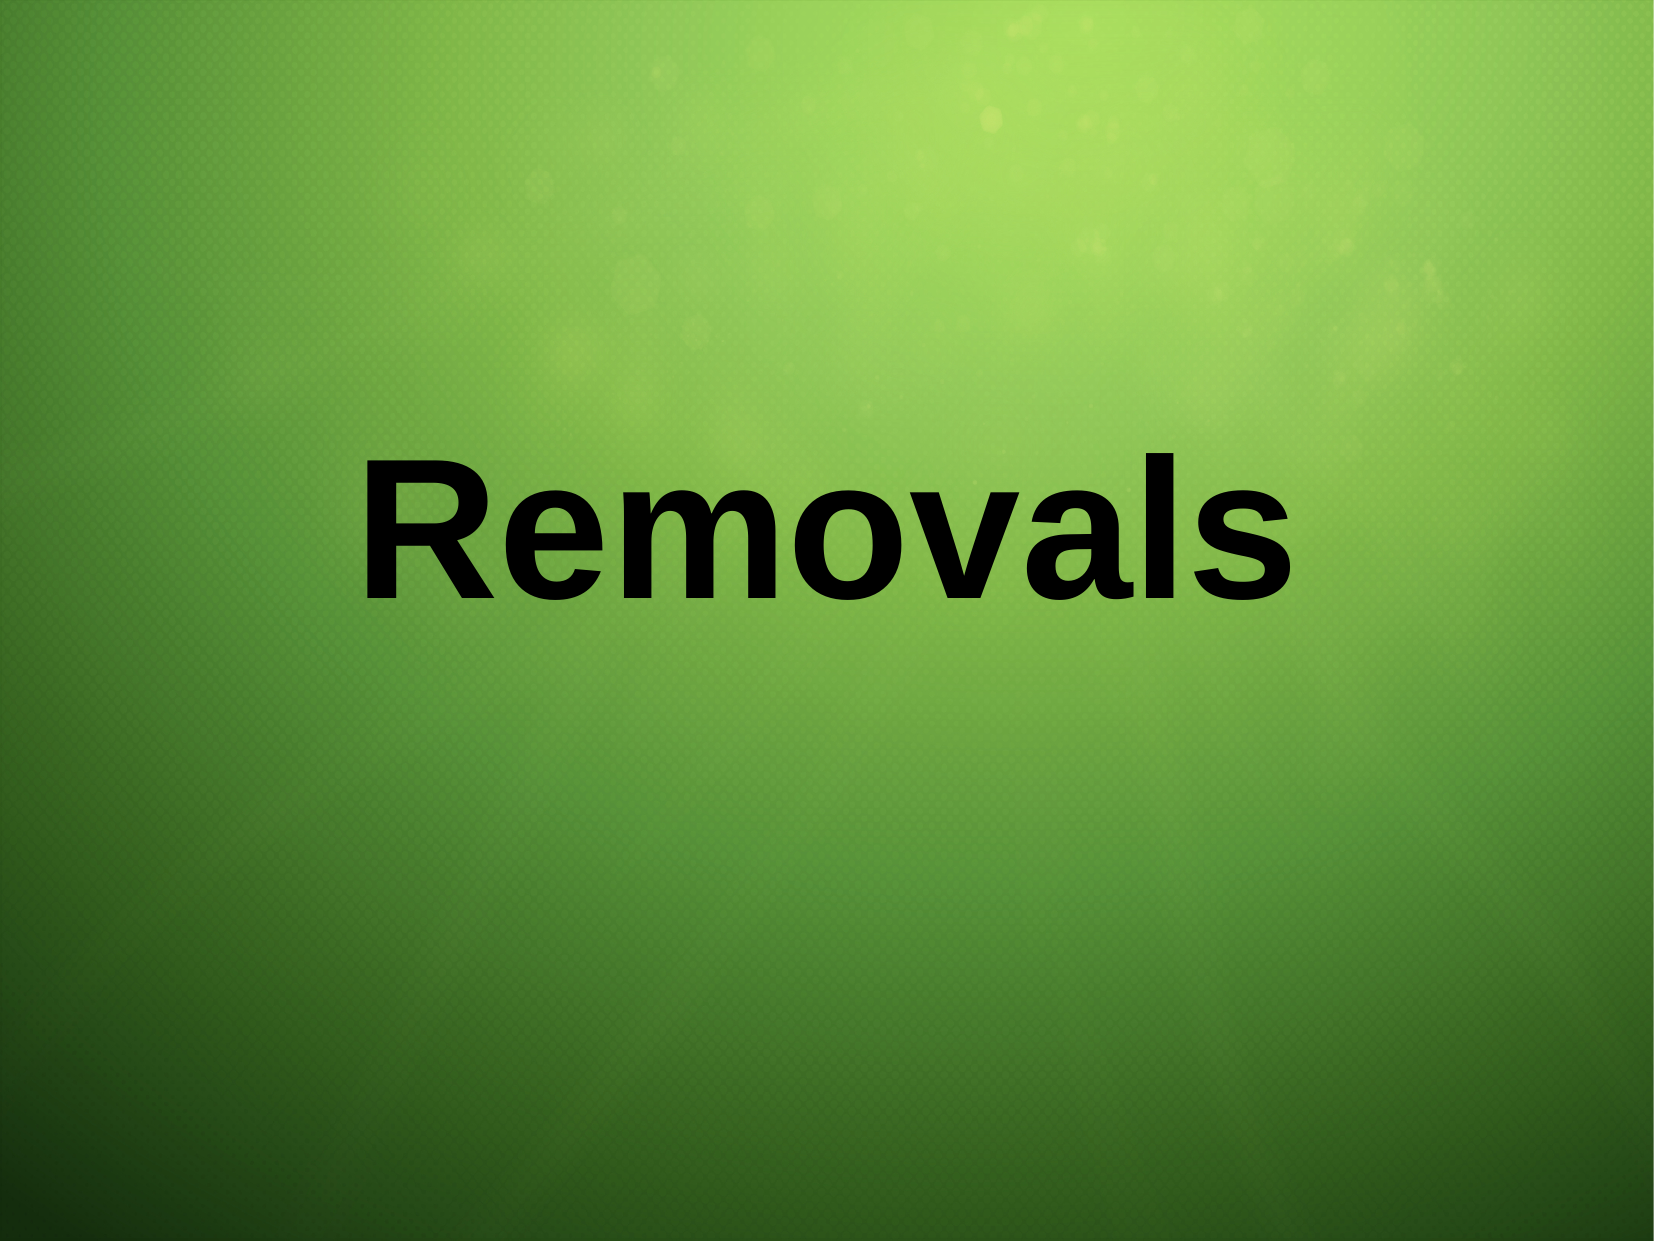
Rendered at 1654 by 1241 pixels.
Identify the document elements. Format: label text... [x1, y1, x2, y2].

picture [0, 0, 1654, 1241]
subtitle Removals [82, 49, 1571, 1010]
